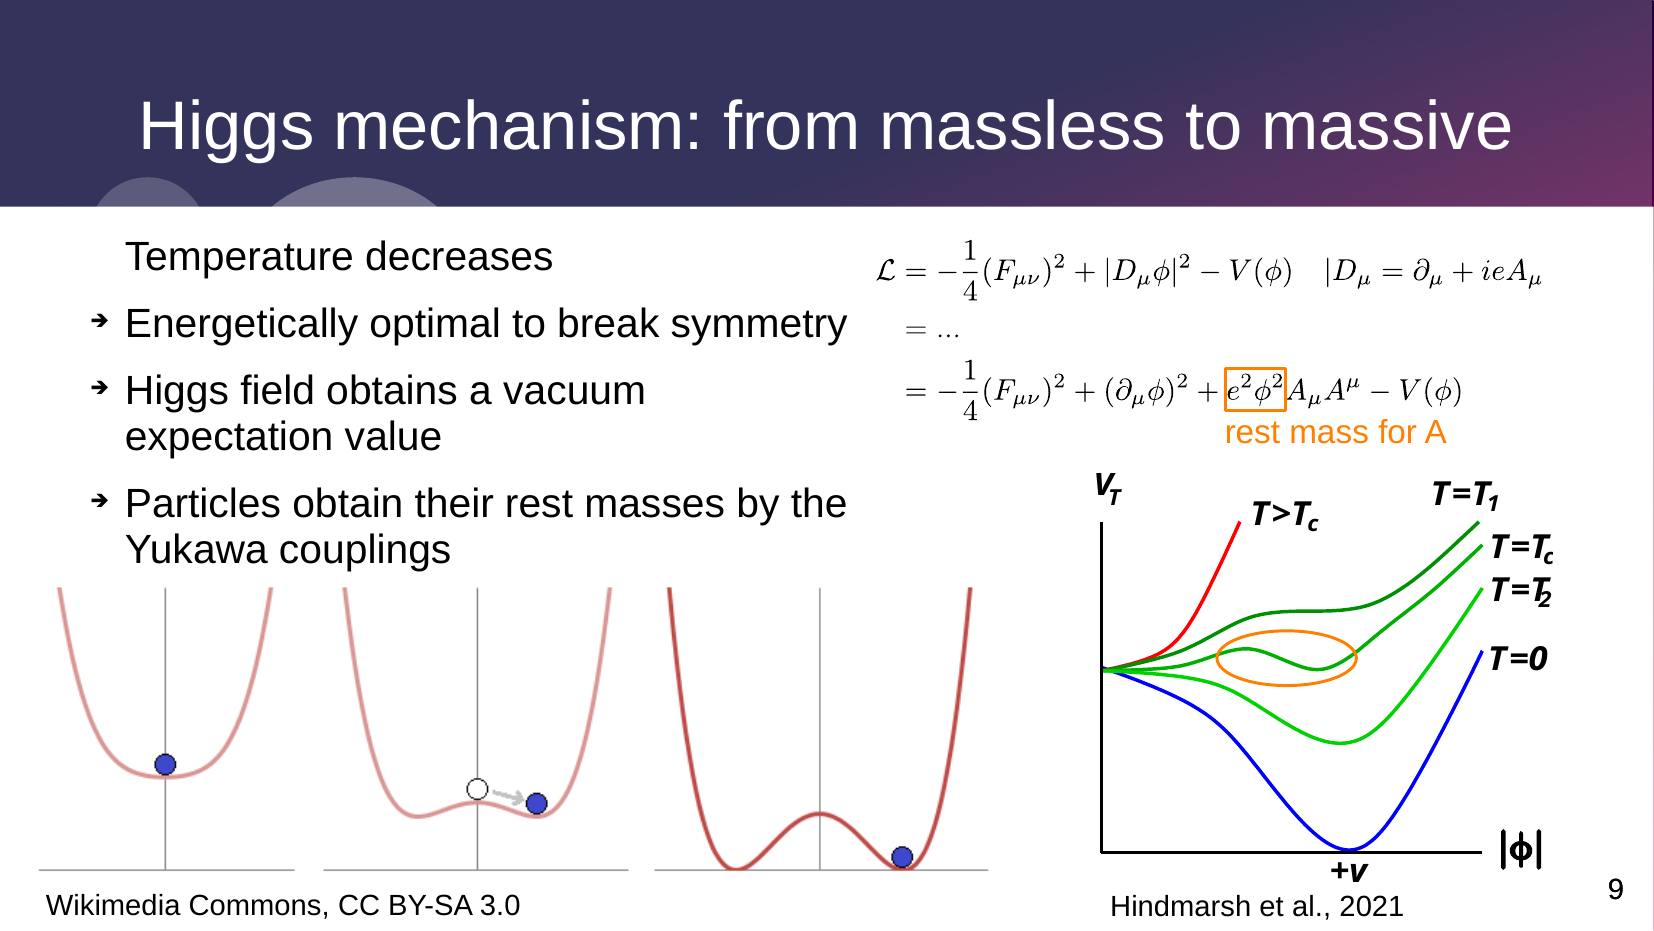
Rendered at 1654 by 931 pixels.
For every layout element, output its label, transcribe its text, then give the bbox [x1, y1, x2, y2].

text_box Wikimedia Commons, CC BY-SA 3.0 [31, 881, 714, 930]
picture [1227, 370, 1284, 406]
text_box rest mass for A [1210, 406, 1492, 467]
list Temperature decreases Energetically optimal to break symmetry Higgs field obtains a vacuum expectation value Particles obtain their rest masses by the Yukawa couplings [90, 232, 863, 576]
picture [875, 239, 1542, 421]
text_box Hindmarsh et al., 2021 [1095, 882, 1596, 931]
title Higgs mechanism: from massless to massive [88, 44, 1565, 207]
picture [1095, 473, 1553, 882]
picture [29, 576, 1000, 887]
